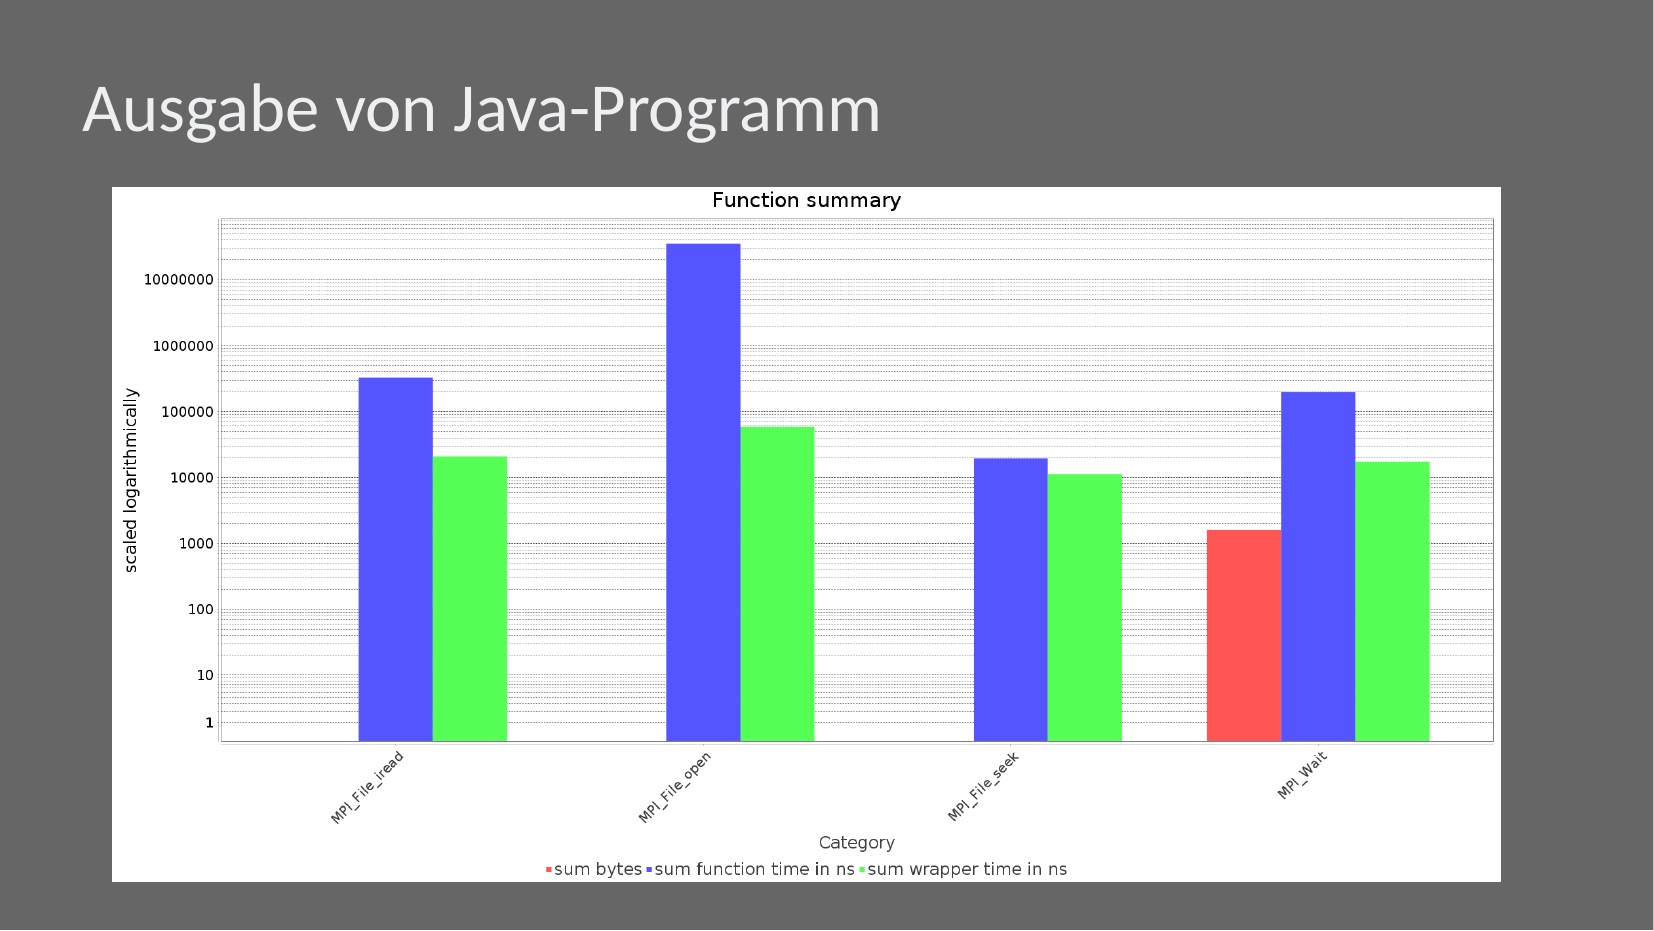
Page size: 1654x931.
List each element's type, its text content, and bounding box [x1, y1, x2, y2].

picture [112, 187, 1501, 882]
title Ausgabe von Java-Programm [82, 37, 1571, 193]
